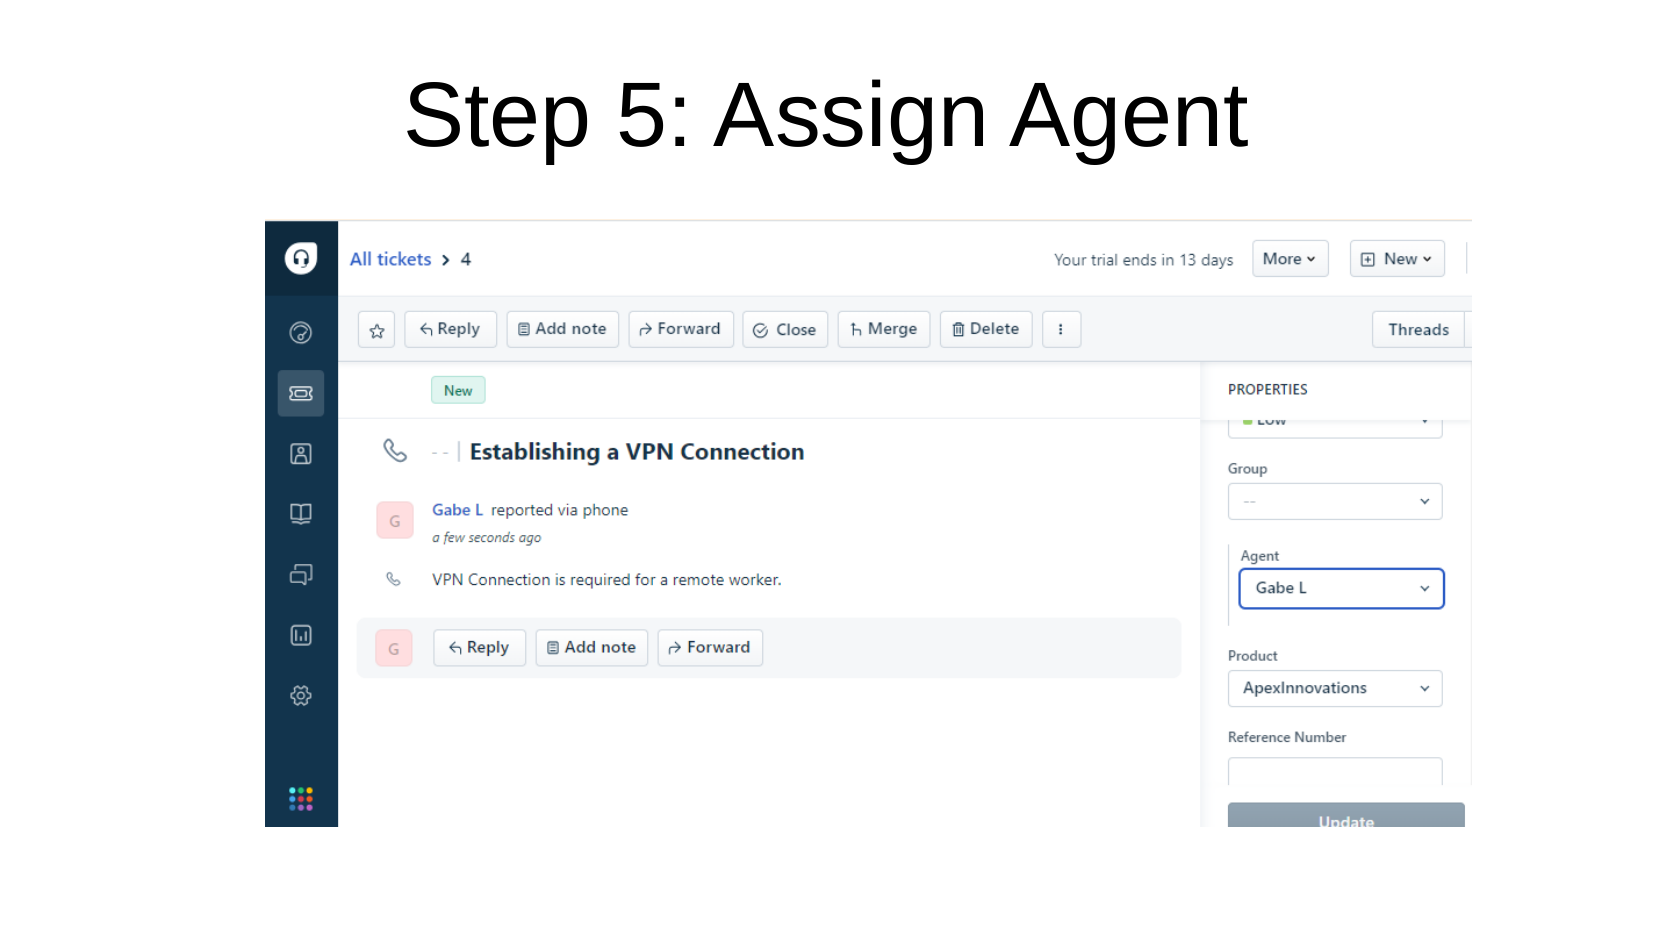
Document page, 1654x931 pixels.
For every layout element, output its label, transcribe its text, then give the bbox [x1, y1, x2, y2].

title Step 5: Assign Agent [82, 37, 1571, 193]
picture [265, 219, 1472, 827]
